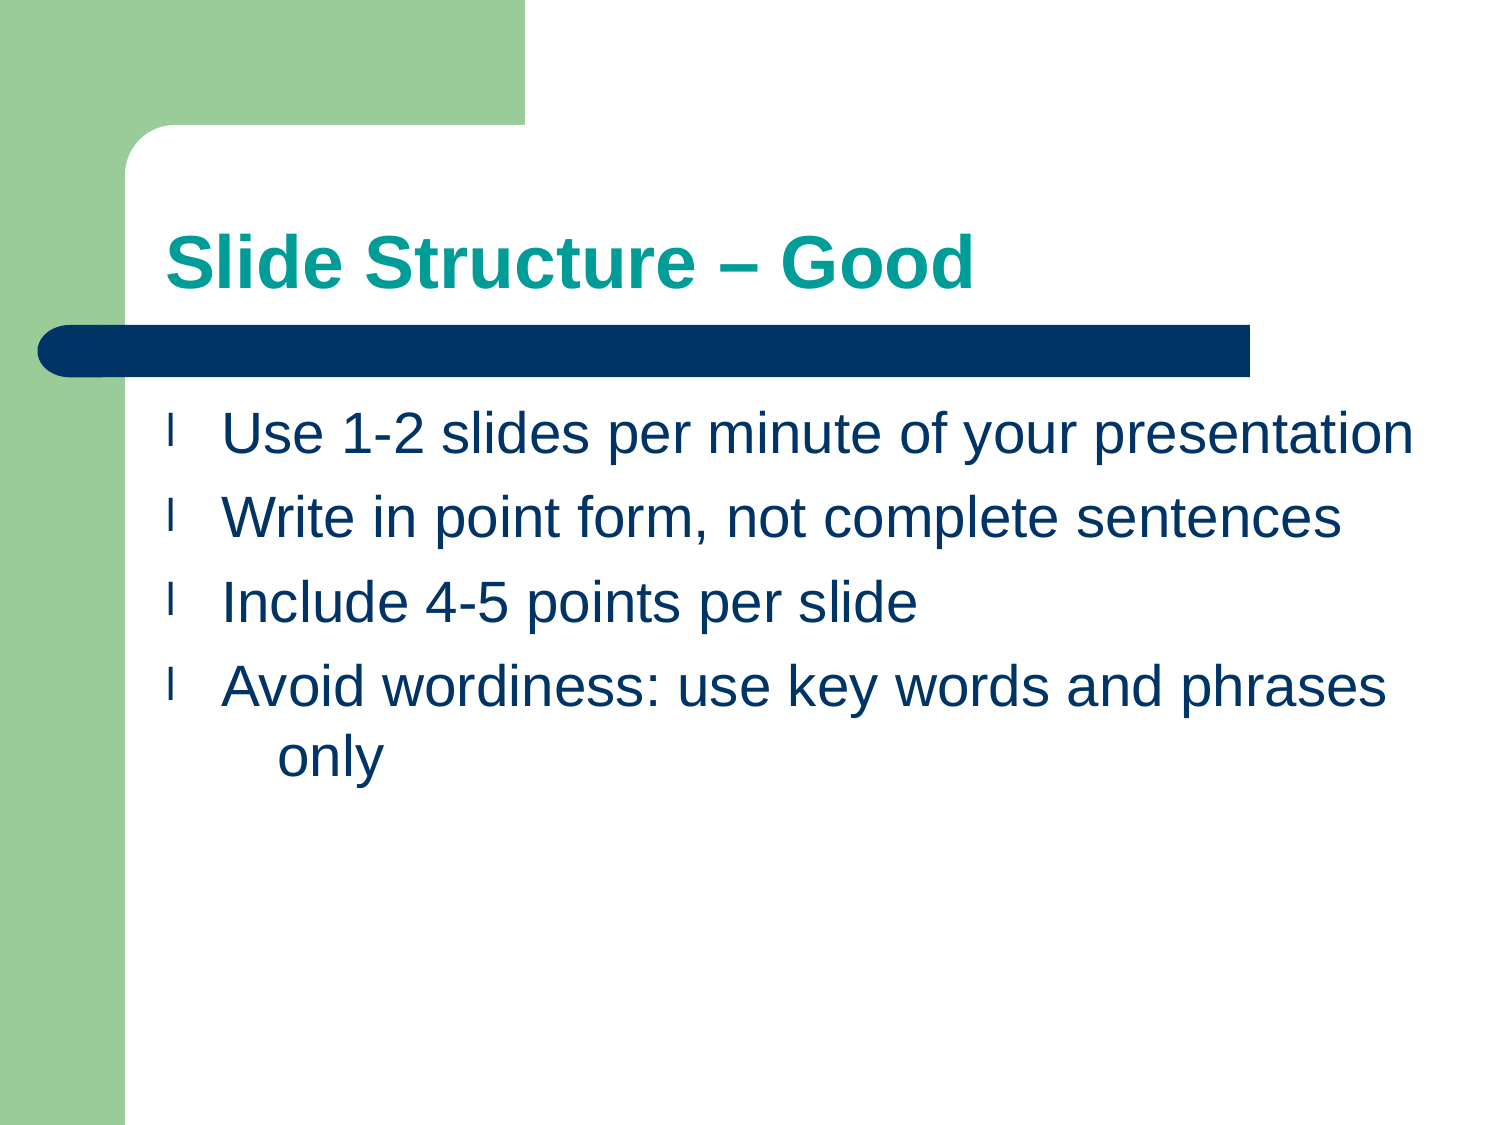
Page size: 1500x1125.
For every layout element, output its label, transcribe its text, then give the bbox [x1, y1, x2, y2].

list Use 1-2 slides per minute of your presentation Write in point form, not complete sentences Include 4-5 points per slide Avoid wordiness: use key words and phrases only [150, 387, 1463, 1001]
title Slide Structure – Good [150, 125, 1463, 313]
